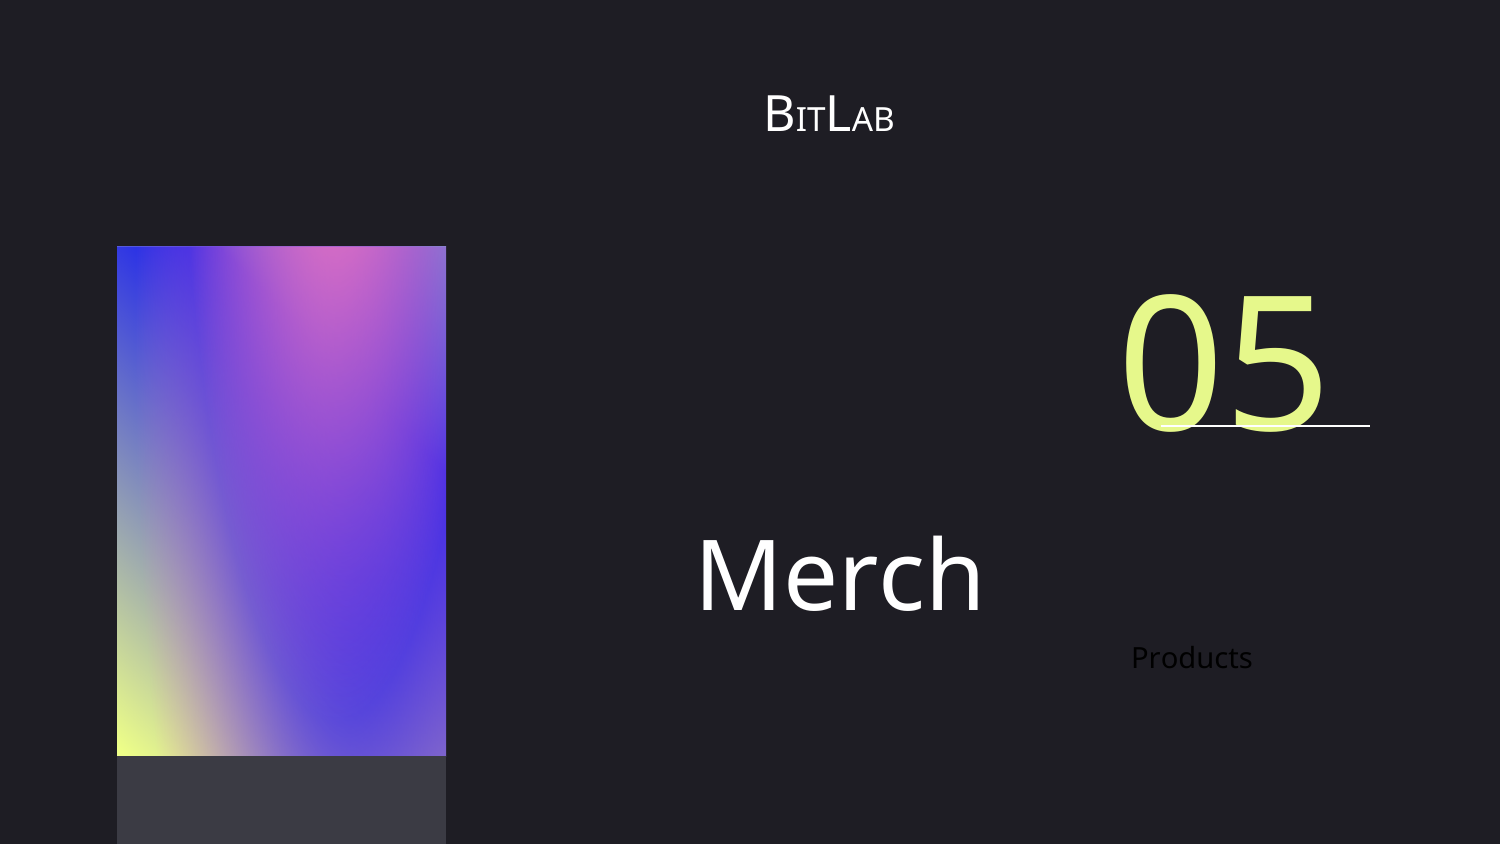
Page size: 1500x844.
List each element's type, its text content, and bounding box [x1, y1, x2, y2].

subtitle BITLAB [748, 66, 1383, 116]
text_box Products [977, 632, 1407, 719]
title 05 [1102, 227, 1383, 419]
title Merch [679, 511, 1440, 625]
